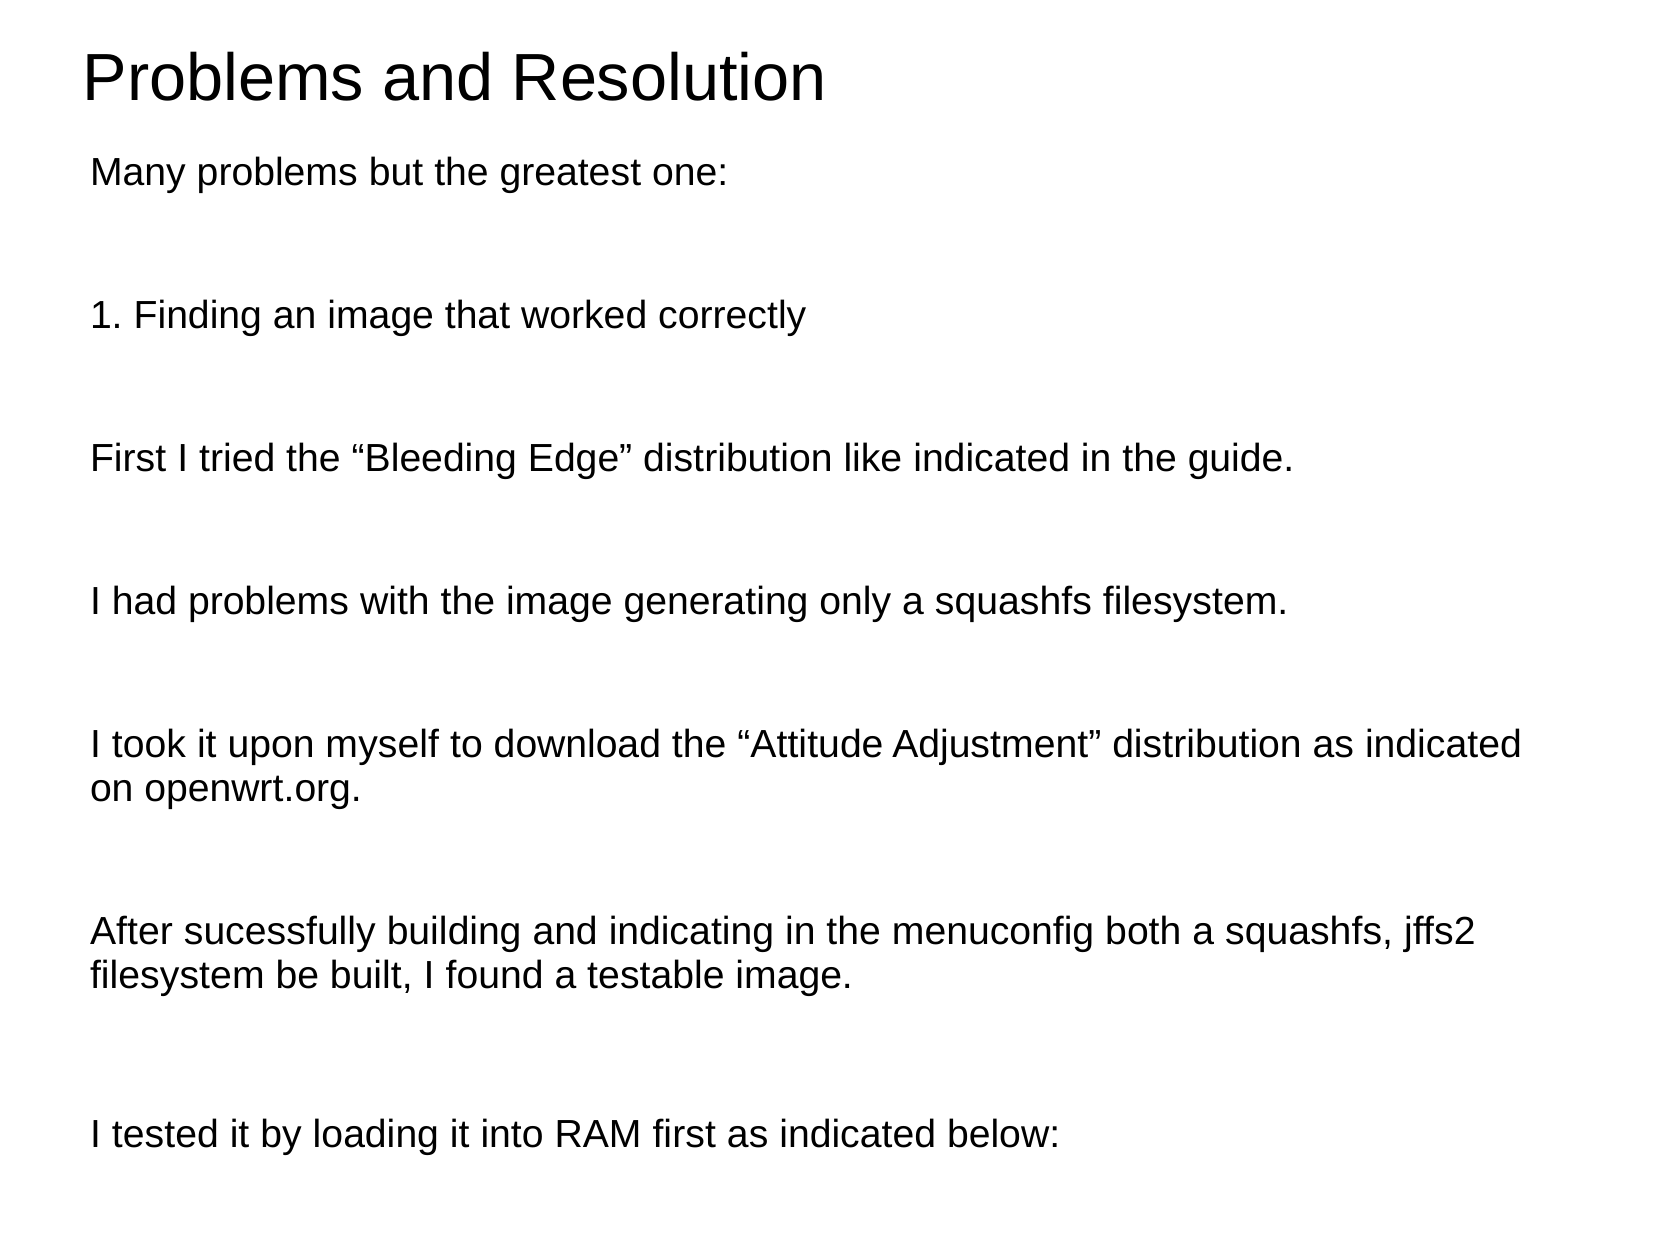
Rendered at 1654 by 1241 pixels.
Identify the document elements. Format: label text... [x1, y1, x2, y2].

list Many problems but the greatest one: 1. Finding an image that worked correctly First I tried the “Bleeding Edge” distribution like indicated in the guide. I had problems with the image generating only a squashfs filesystem. I took it upon myself to download the “Attitude Adjustment” distribution as indicated on openwrt.org. After sucessfully building and indicating in the menuconfig both a squashfs, jffs2 filesystem be built, I found a testable image. I tested it by loading it into RAM first as indicated below: [90, 150, 1546, 1171]
title Problems and Resolution [82, 40, 1571, 115]
